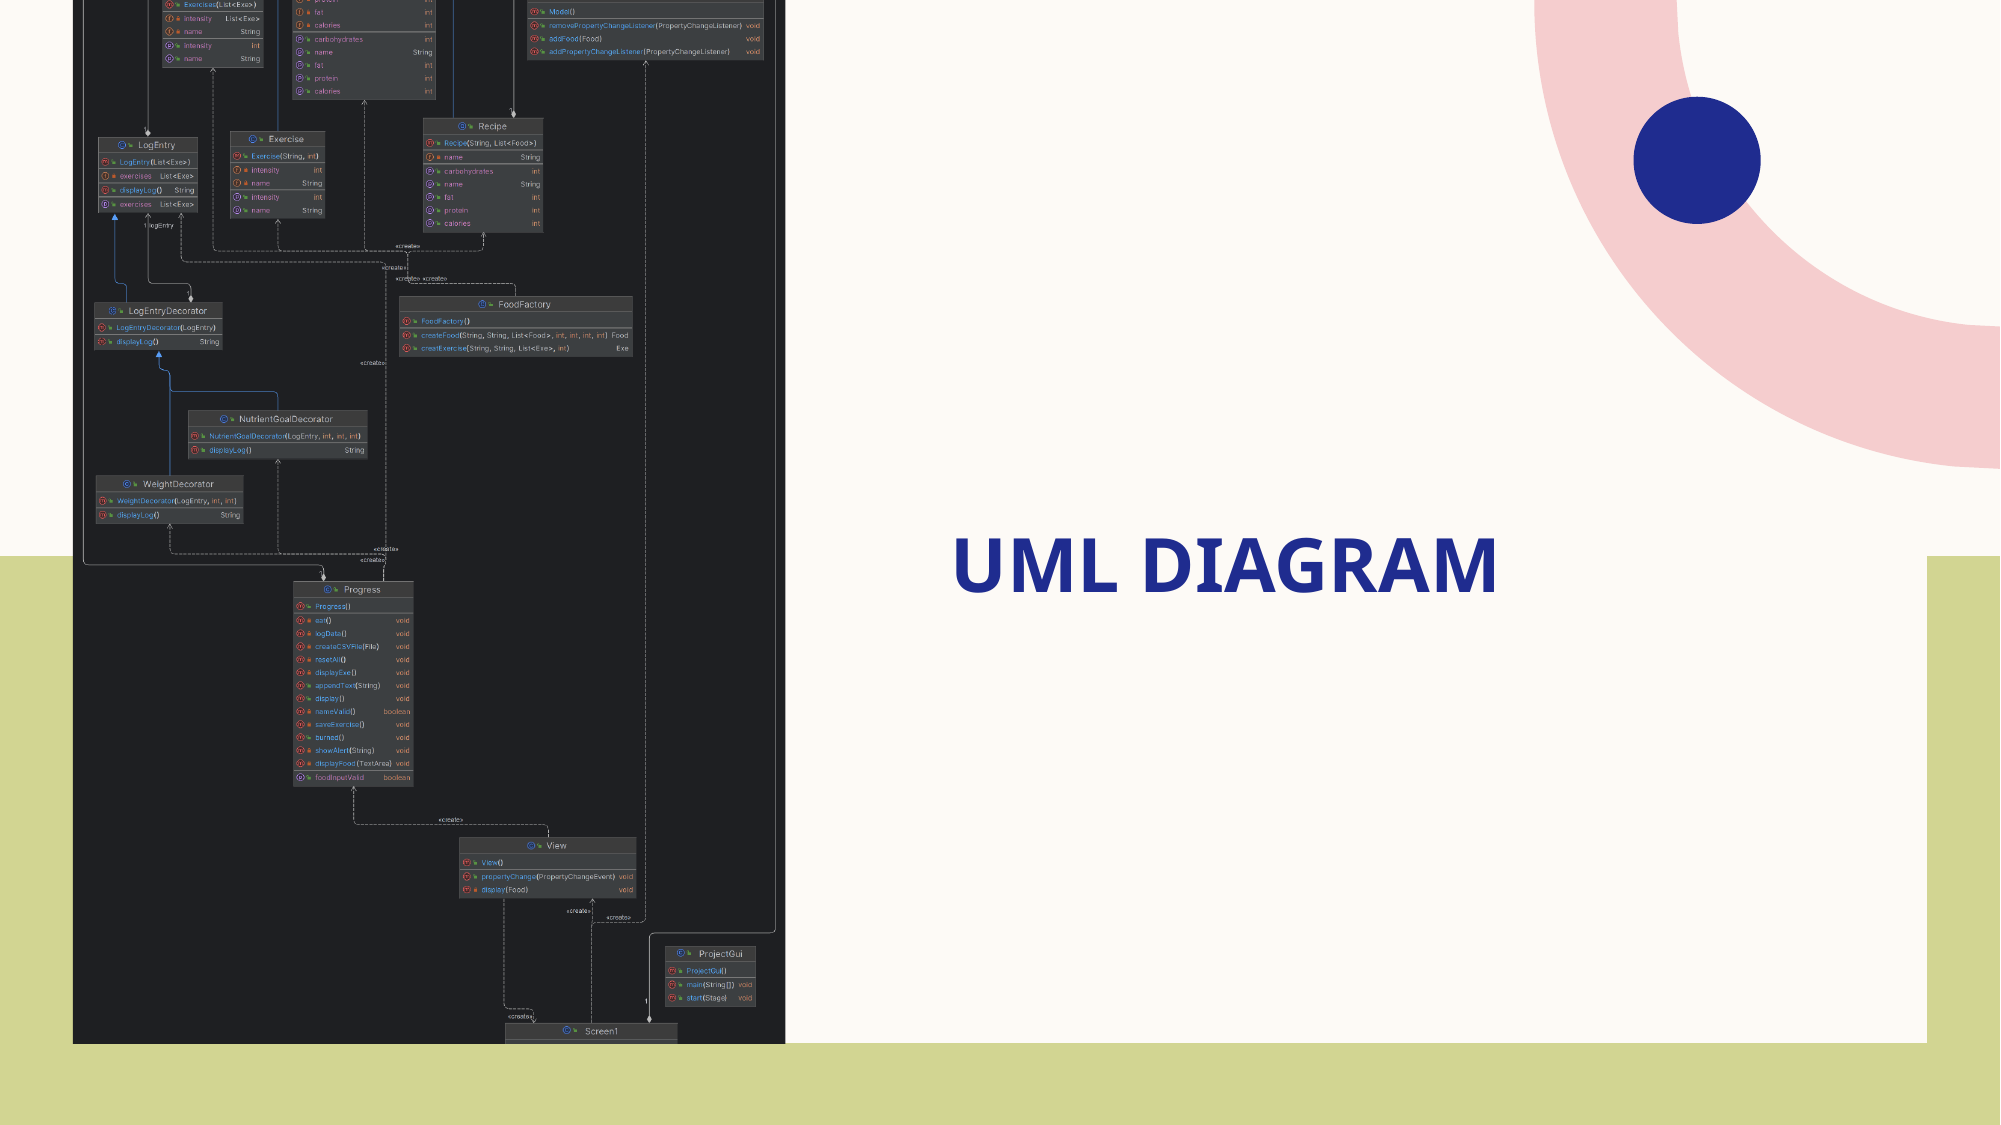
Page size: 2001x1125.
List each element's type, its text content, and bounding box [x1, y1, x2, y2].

picture [72, 0, 786, 1044]
title Uml diagram [935, 174, 1875, 952]
